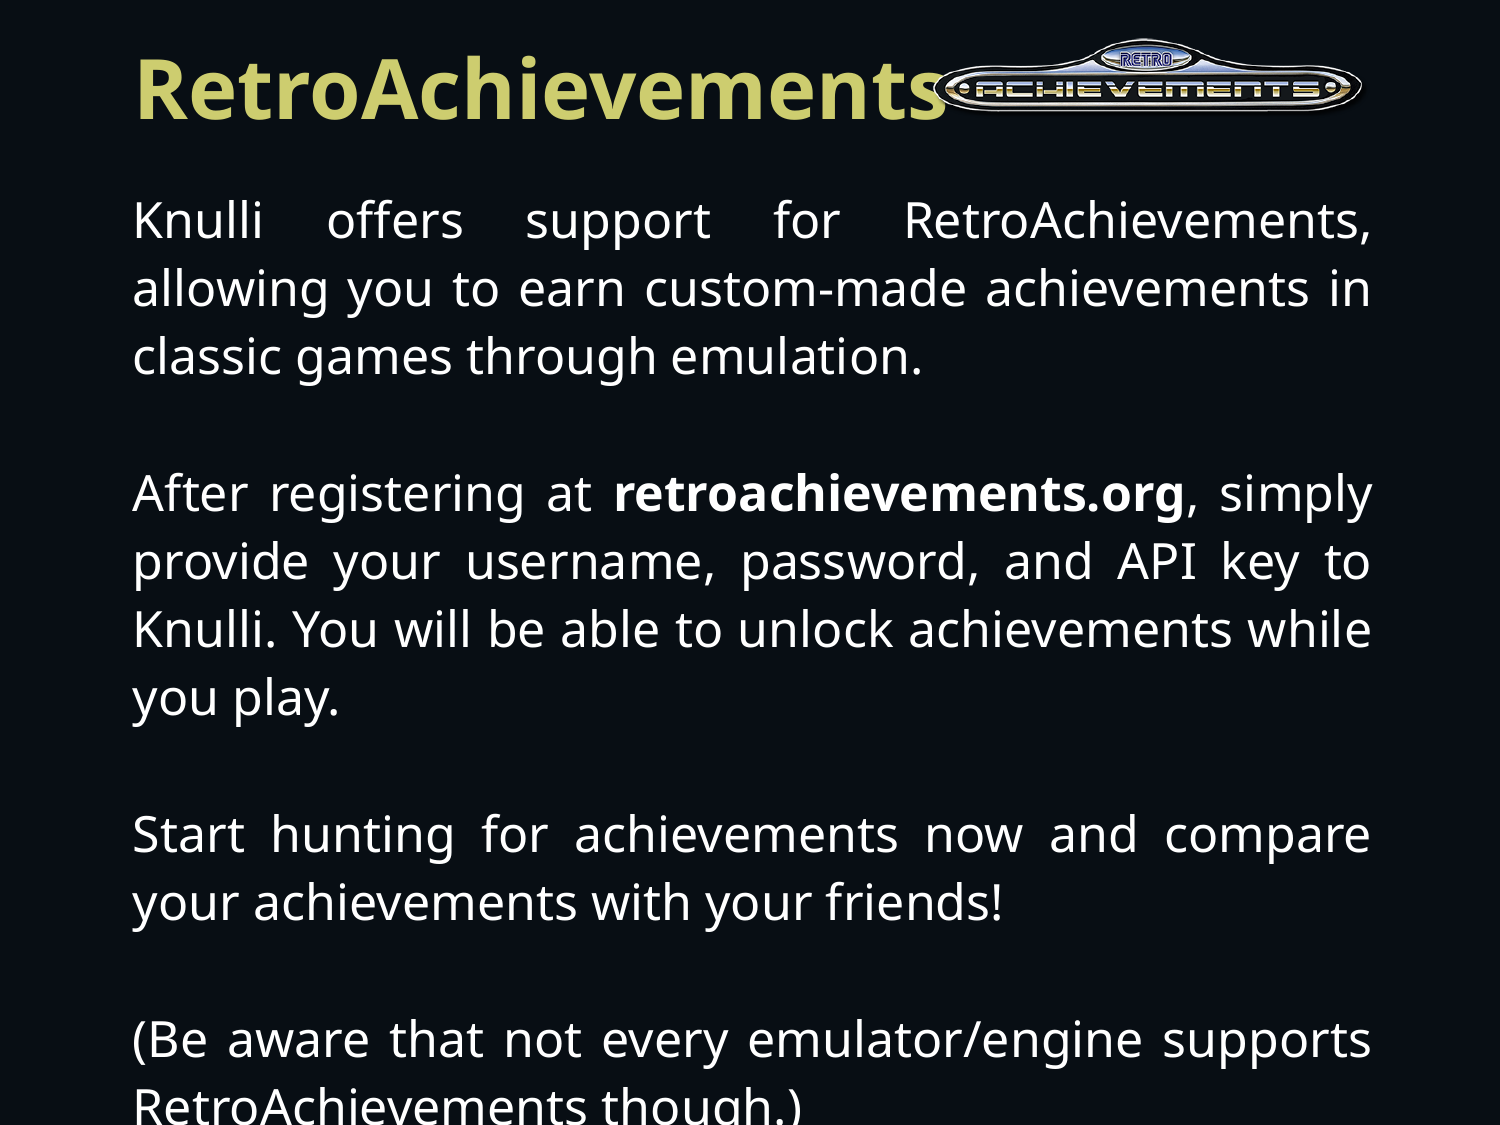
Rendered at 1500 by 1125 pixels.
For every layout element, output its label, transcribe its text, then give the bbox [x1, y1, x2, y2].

picture [933, 38, 1382, 127]
text_box RetroAchievements [118, 23, 1348, 152]
text_box Knulli offers support for RetroAchievements, allowing you to earn custom-made achievements in classic games through emulation. After registering at retroachievements.org, simply provide your username, password, and API key to Knulli. You will be able to unlock achievements while you play. Start hunting for achievements now and compare your achievements with your friends! (Be aware that not every emulator/engine supports RetroAchievements though.) [118, 177, 1388, 1034]
